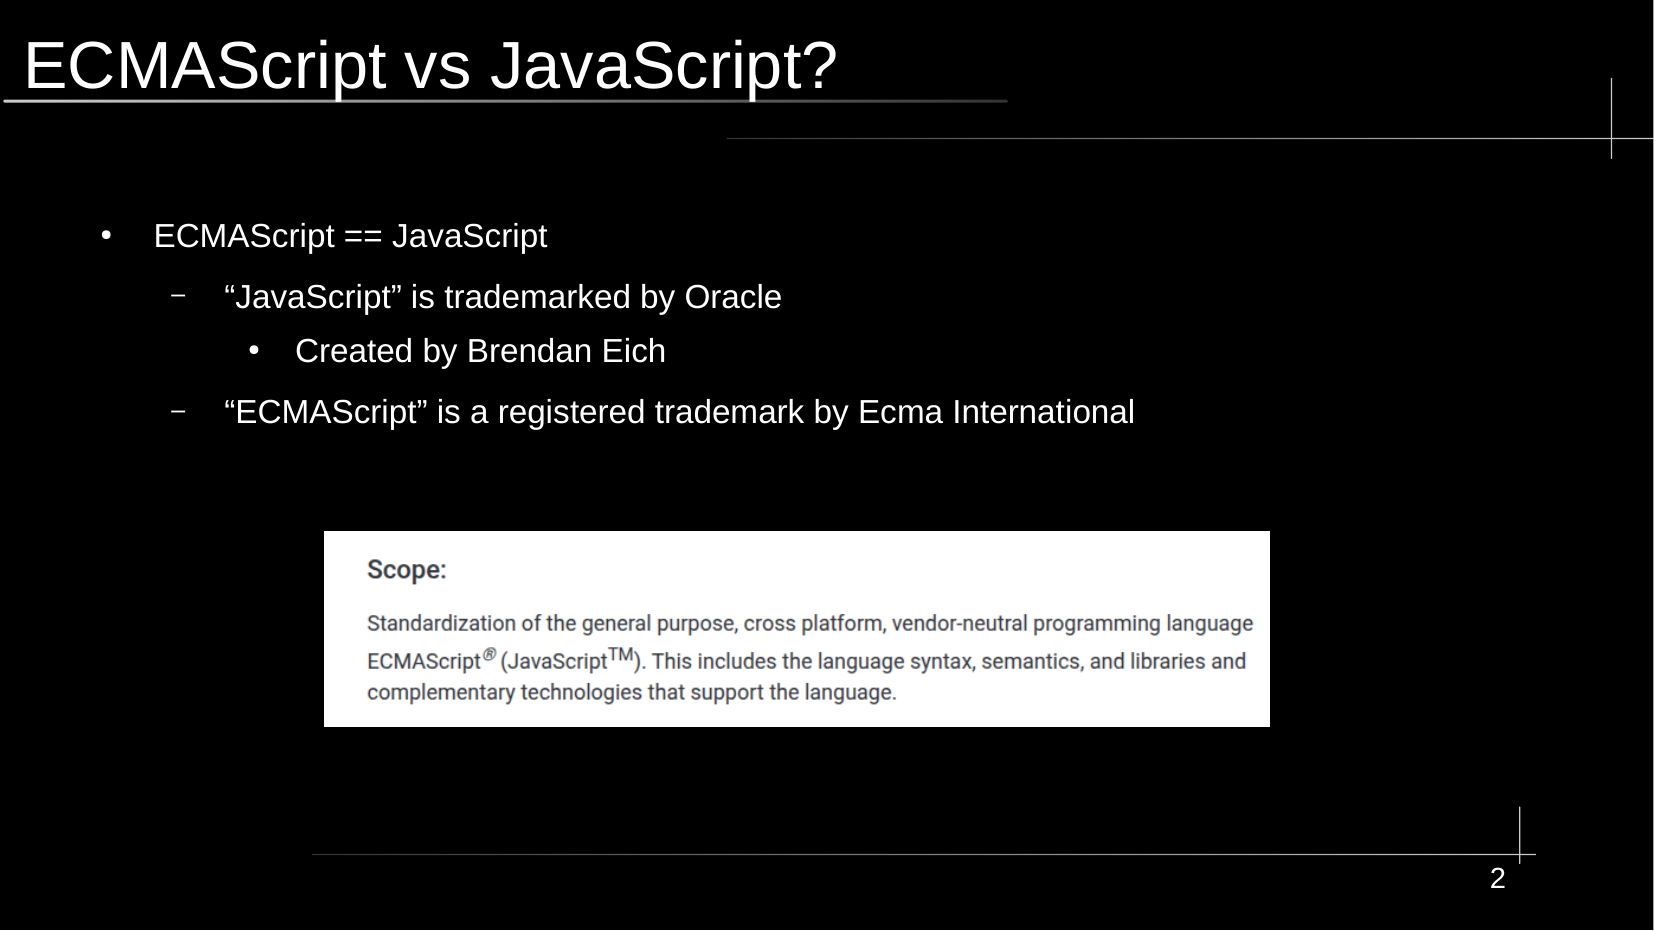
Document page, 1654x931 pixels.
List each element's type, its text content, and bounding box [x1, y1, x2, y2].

list ECMAScript == JavaScript “JavaScript” is trademarked by Oracle Created by Brendan Eich “ECMAScript” is a registered trademark by Ecma International [82, 217, 1571, 758]
title ECMAScript vs JavaScript? [23, 11, 1589, 119]
picture [324, 531, 1270, 727]
